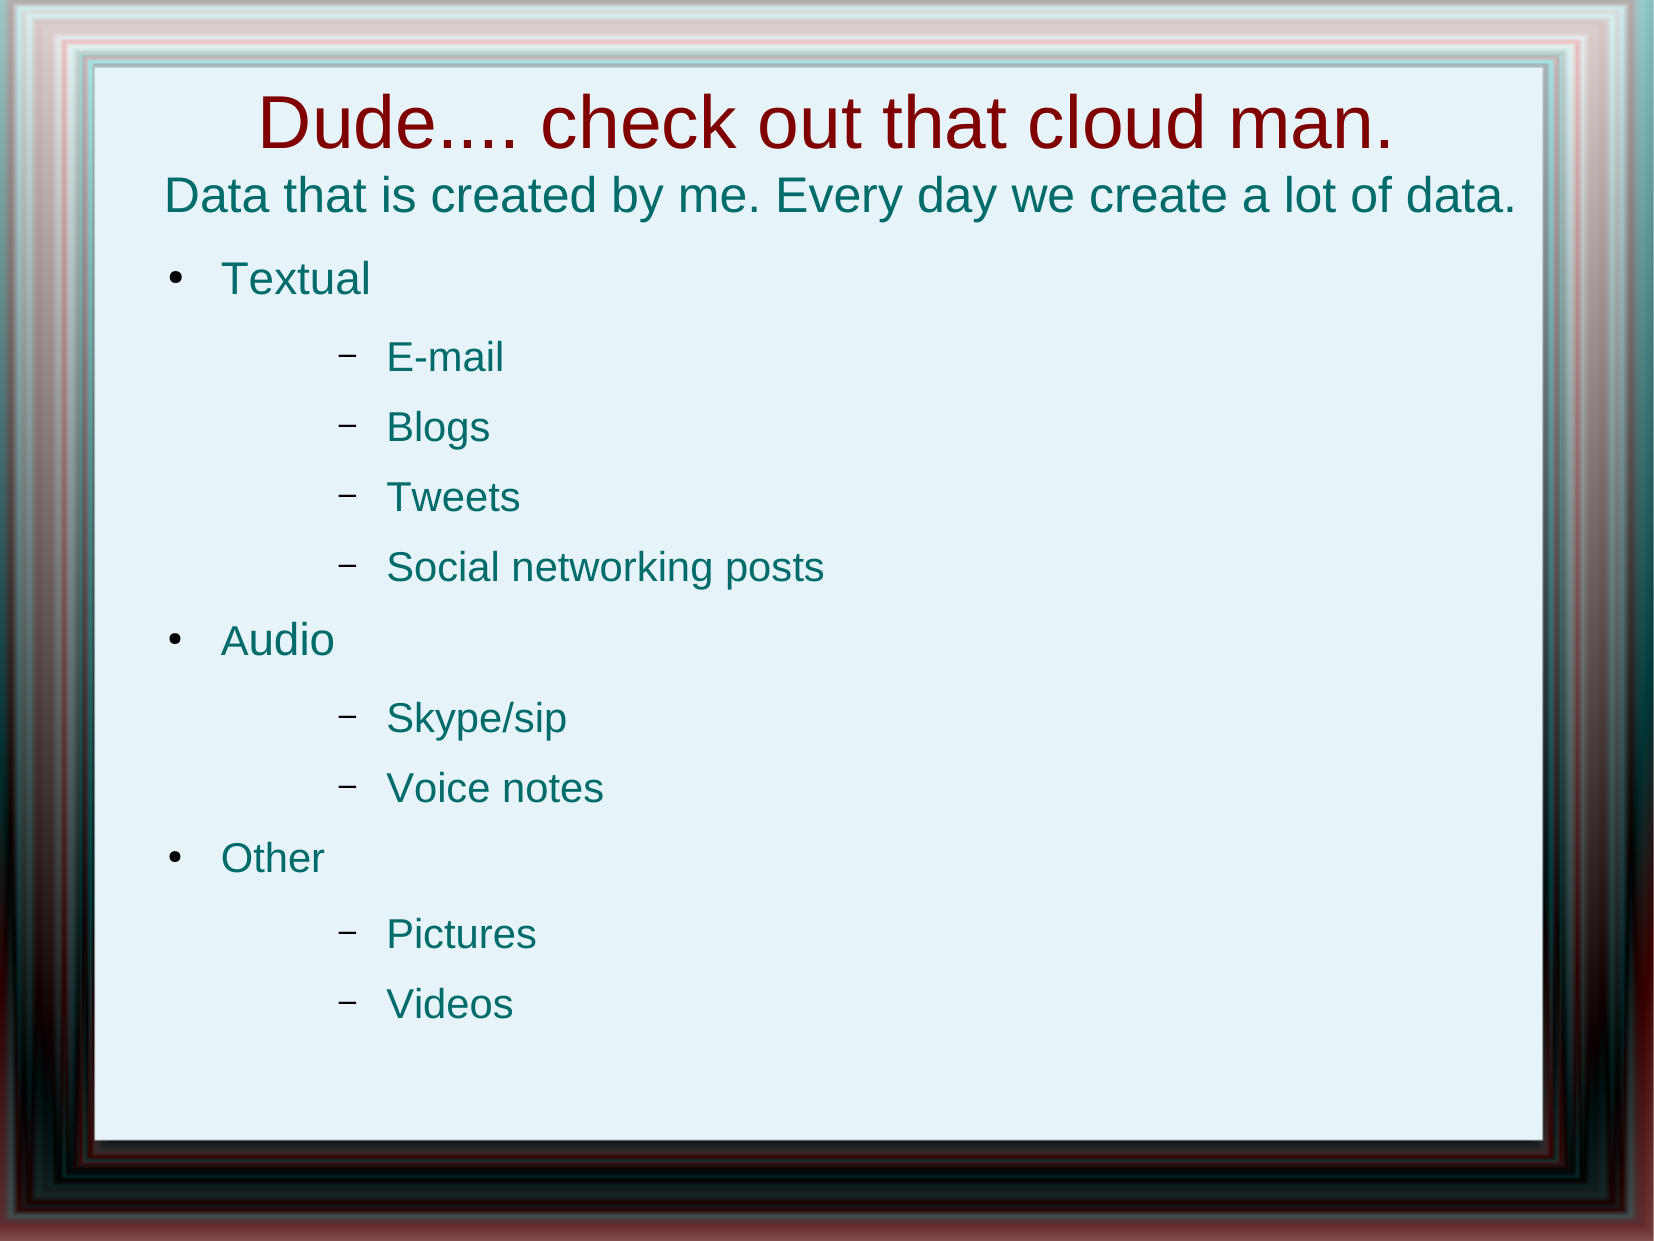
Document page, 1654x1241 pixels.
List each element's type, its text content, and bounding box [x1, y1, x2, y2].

picture [0, 0, 1654, 1241]
title Dude.... check out that cloud man. [118, 80, 1536, 166]
list Data that is created by me. Every day we create a lot of data. Textual E-mail Blogs Tweets Social networking posts Audio Skype/sip Voice notes Other Pictures Videos [150, 167, 1538, 1103]
